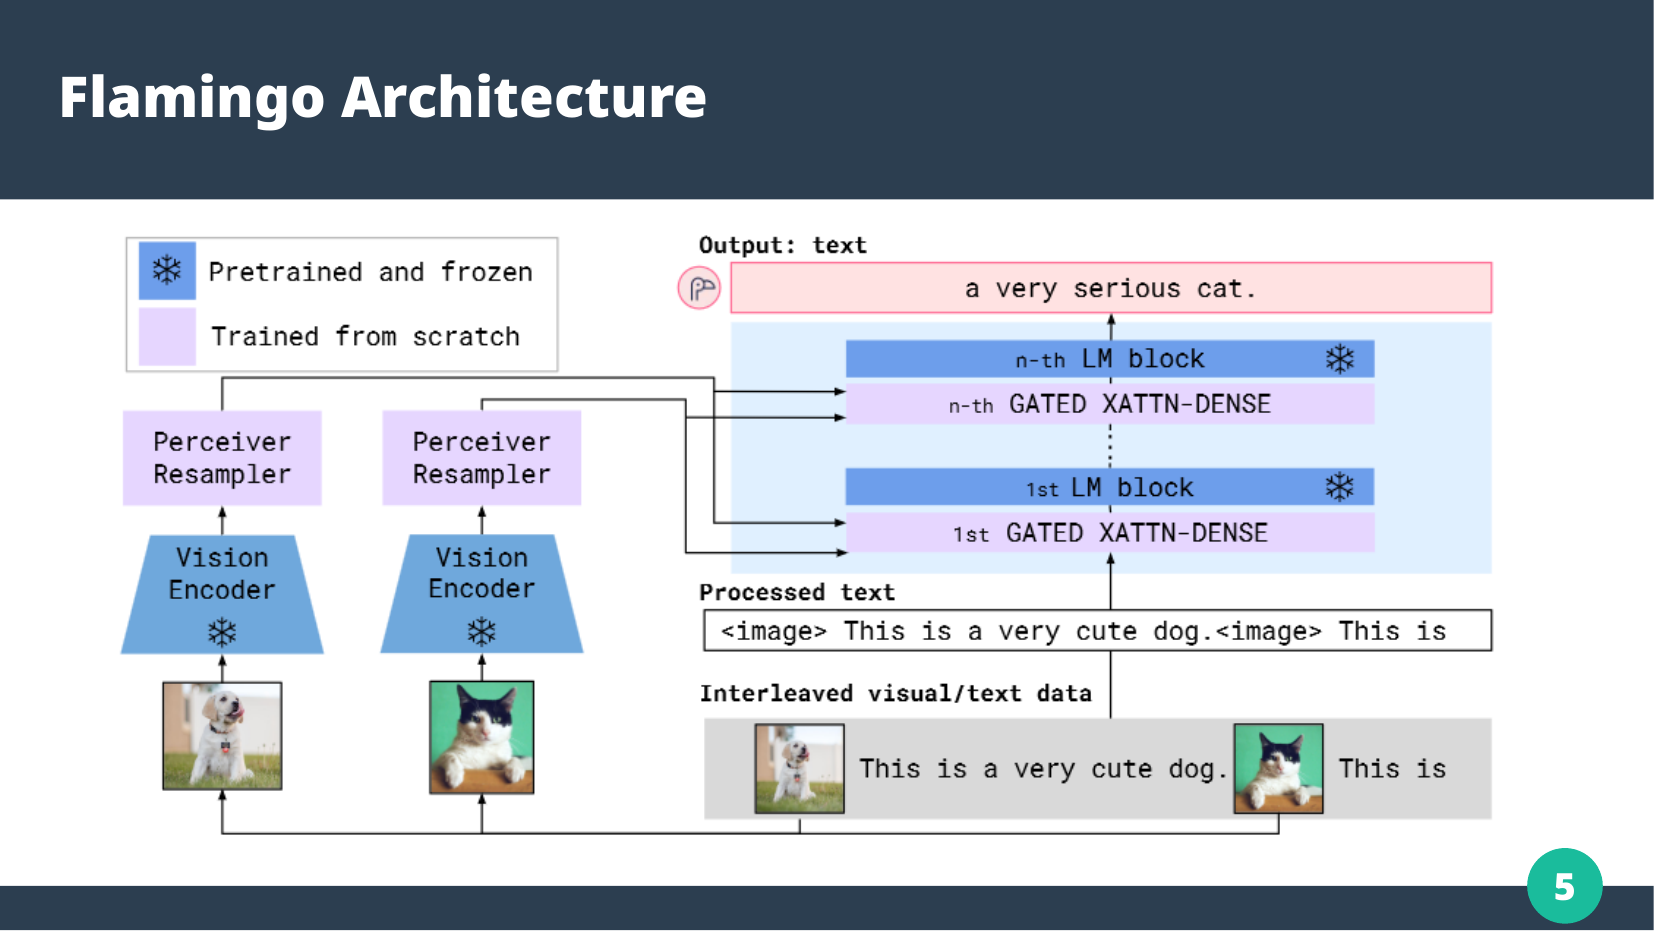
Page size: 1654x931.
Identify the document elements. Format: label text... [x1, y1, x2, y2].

title Flamingo Architecture [59, 37, 1595, 155]
picture [110, 224, 1501, 848]
